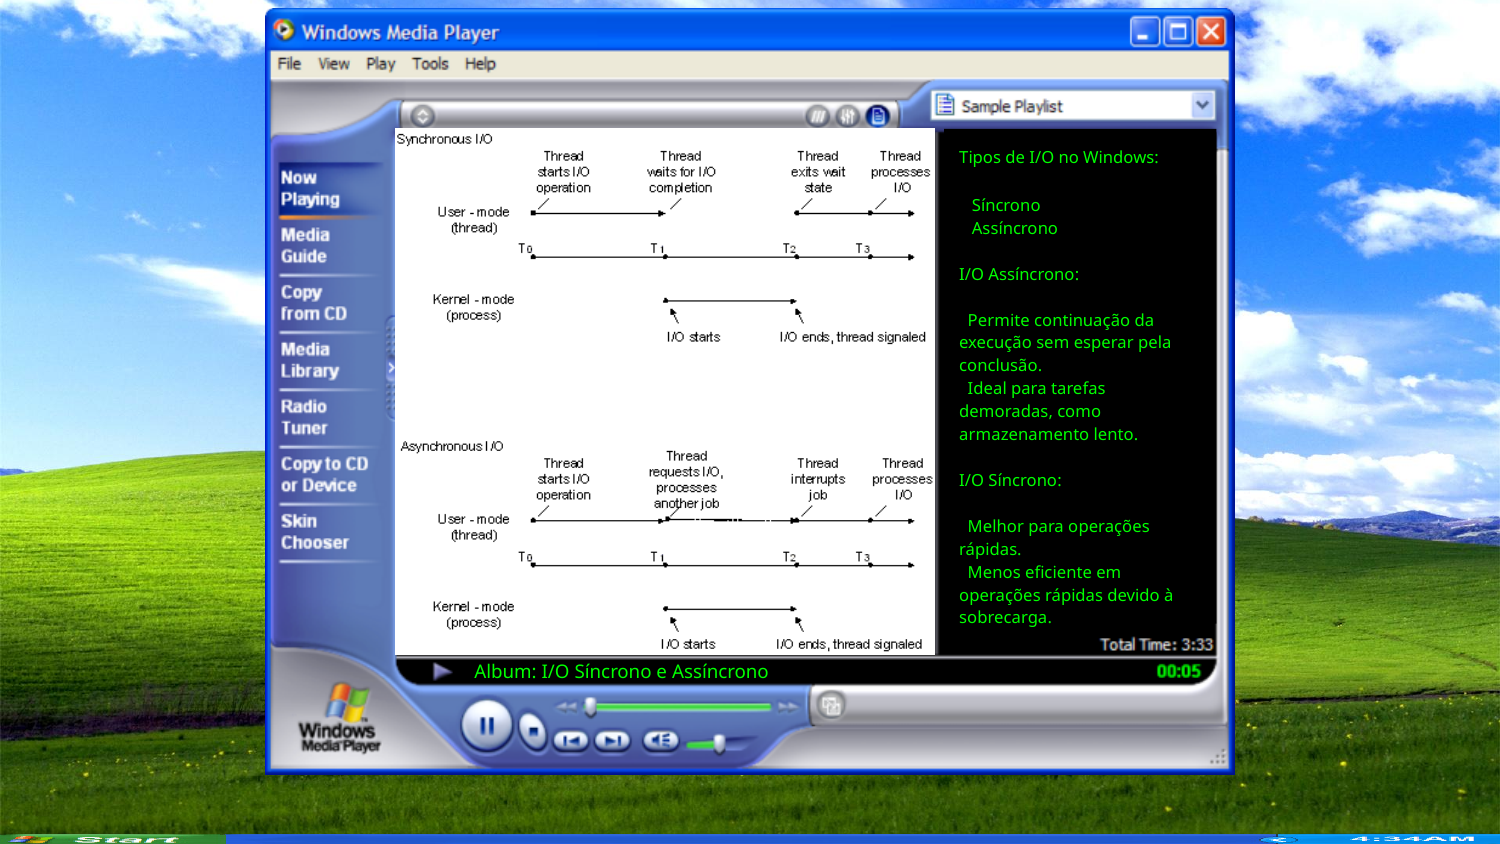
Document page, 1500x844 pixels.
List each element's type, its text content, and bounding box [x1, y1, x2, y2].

picture [0, 0, 1500, 844]
text_box Album: I/O Síncrono e Assíncrono [459, 661, 966, 682]
text_box Tipos de I/O no Windows: Síncrono Assíncrono I/O Assíncrono: Permite continuação da execução sem esperar pela conclusão. Ideal para tarefas demoradas, como armazenamento lento. I/O Síncrono: Melhor para operações rápidas. Menos eficiente em operações rápidas devido à sobrecarga. [944, 128, 1217, 624]
